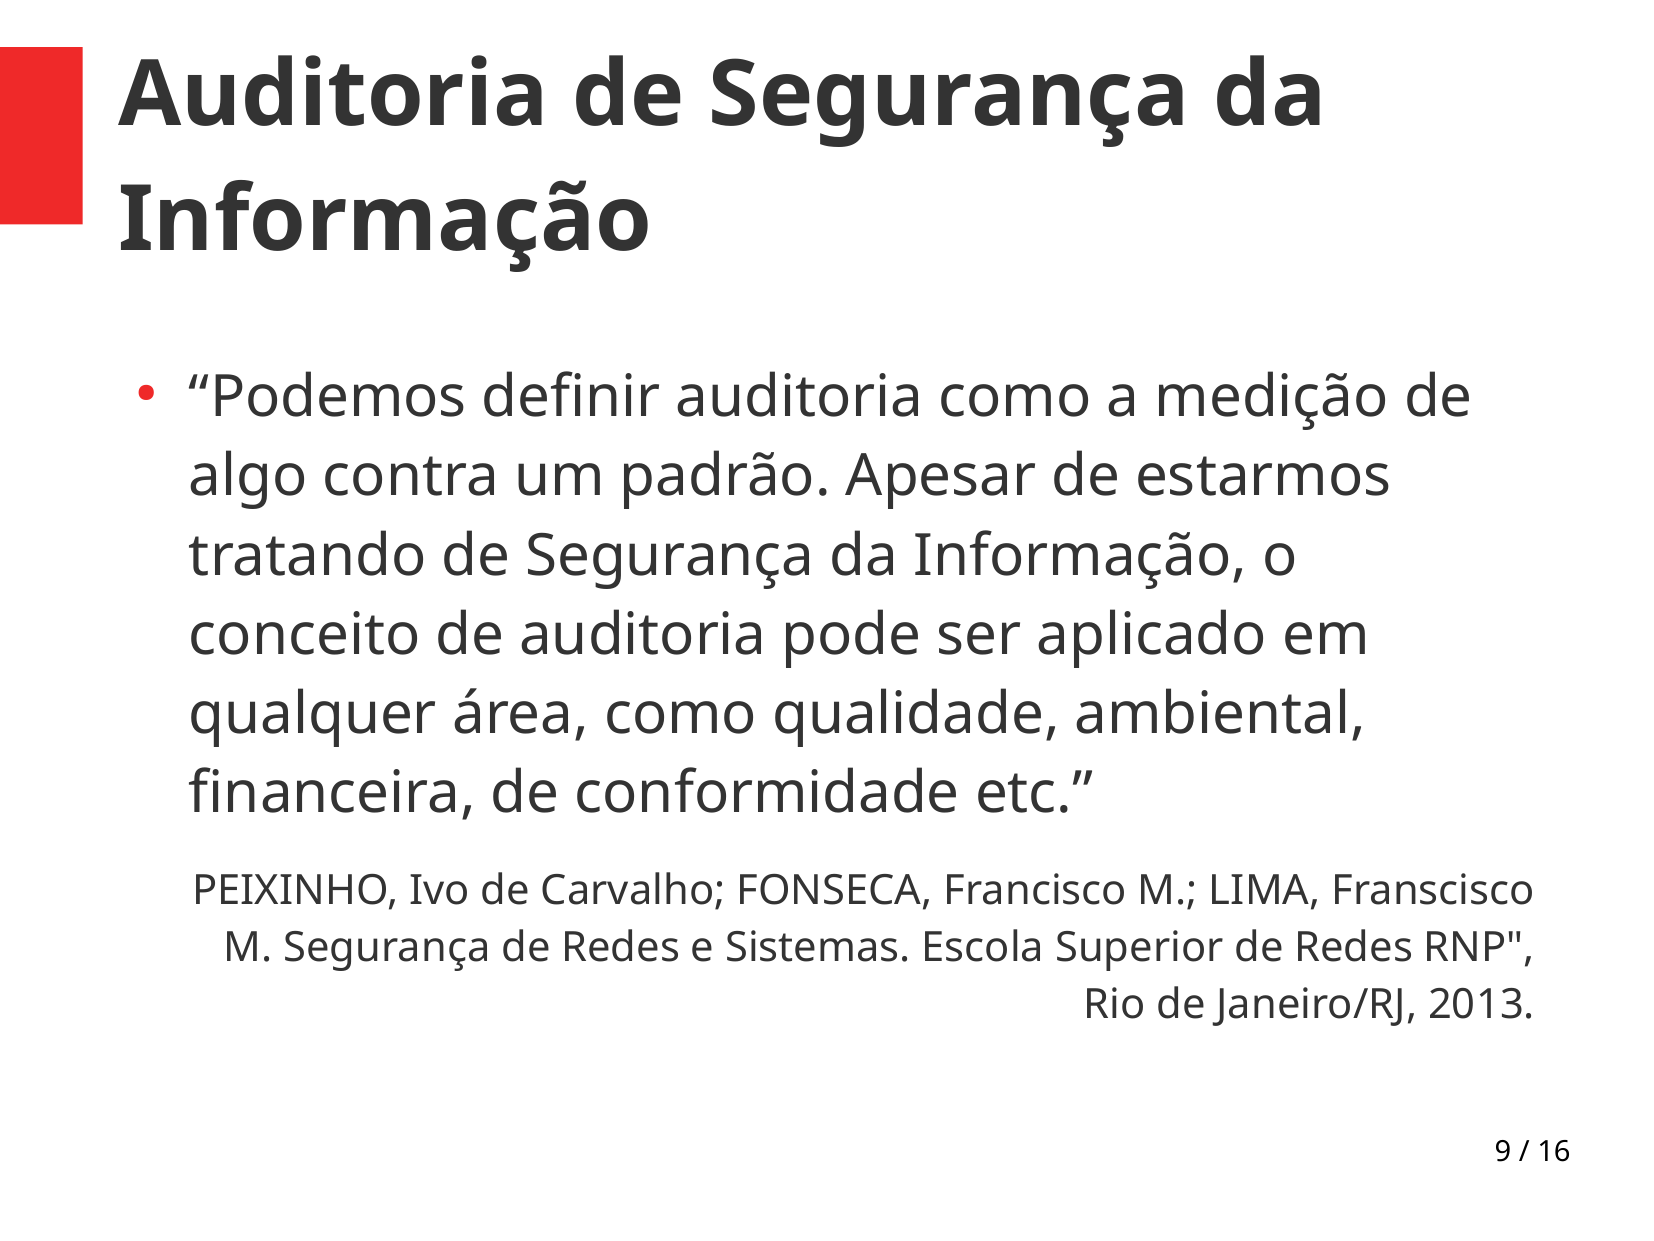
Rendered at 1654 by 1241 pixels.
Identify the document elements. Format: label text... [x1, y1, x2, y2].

list “Podemos definir auditoria como a medição de algo contra um padrão. Apesar de estarmos tratando de Segurança da Informação, o conceito de auditoria pode ser aplicado em qualquer área, como qualidade, ambiental, financeira, de conformidade etc.” PEIXINHO, Ivo de Carvalho; FONSECA, Francisco M.; LIMA, Franscisco M. Segurança de Redes e Sistemas. Escola Superior de Redes RNP", Rio de Janeiro/RJ, 2013. [118, 354, 1536, 1074]
title Auditoria de Segurança da Informação [118, 45, 1571, 260]
